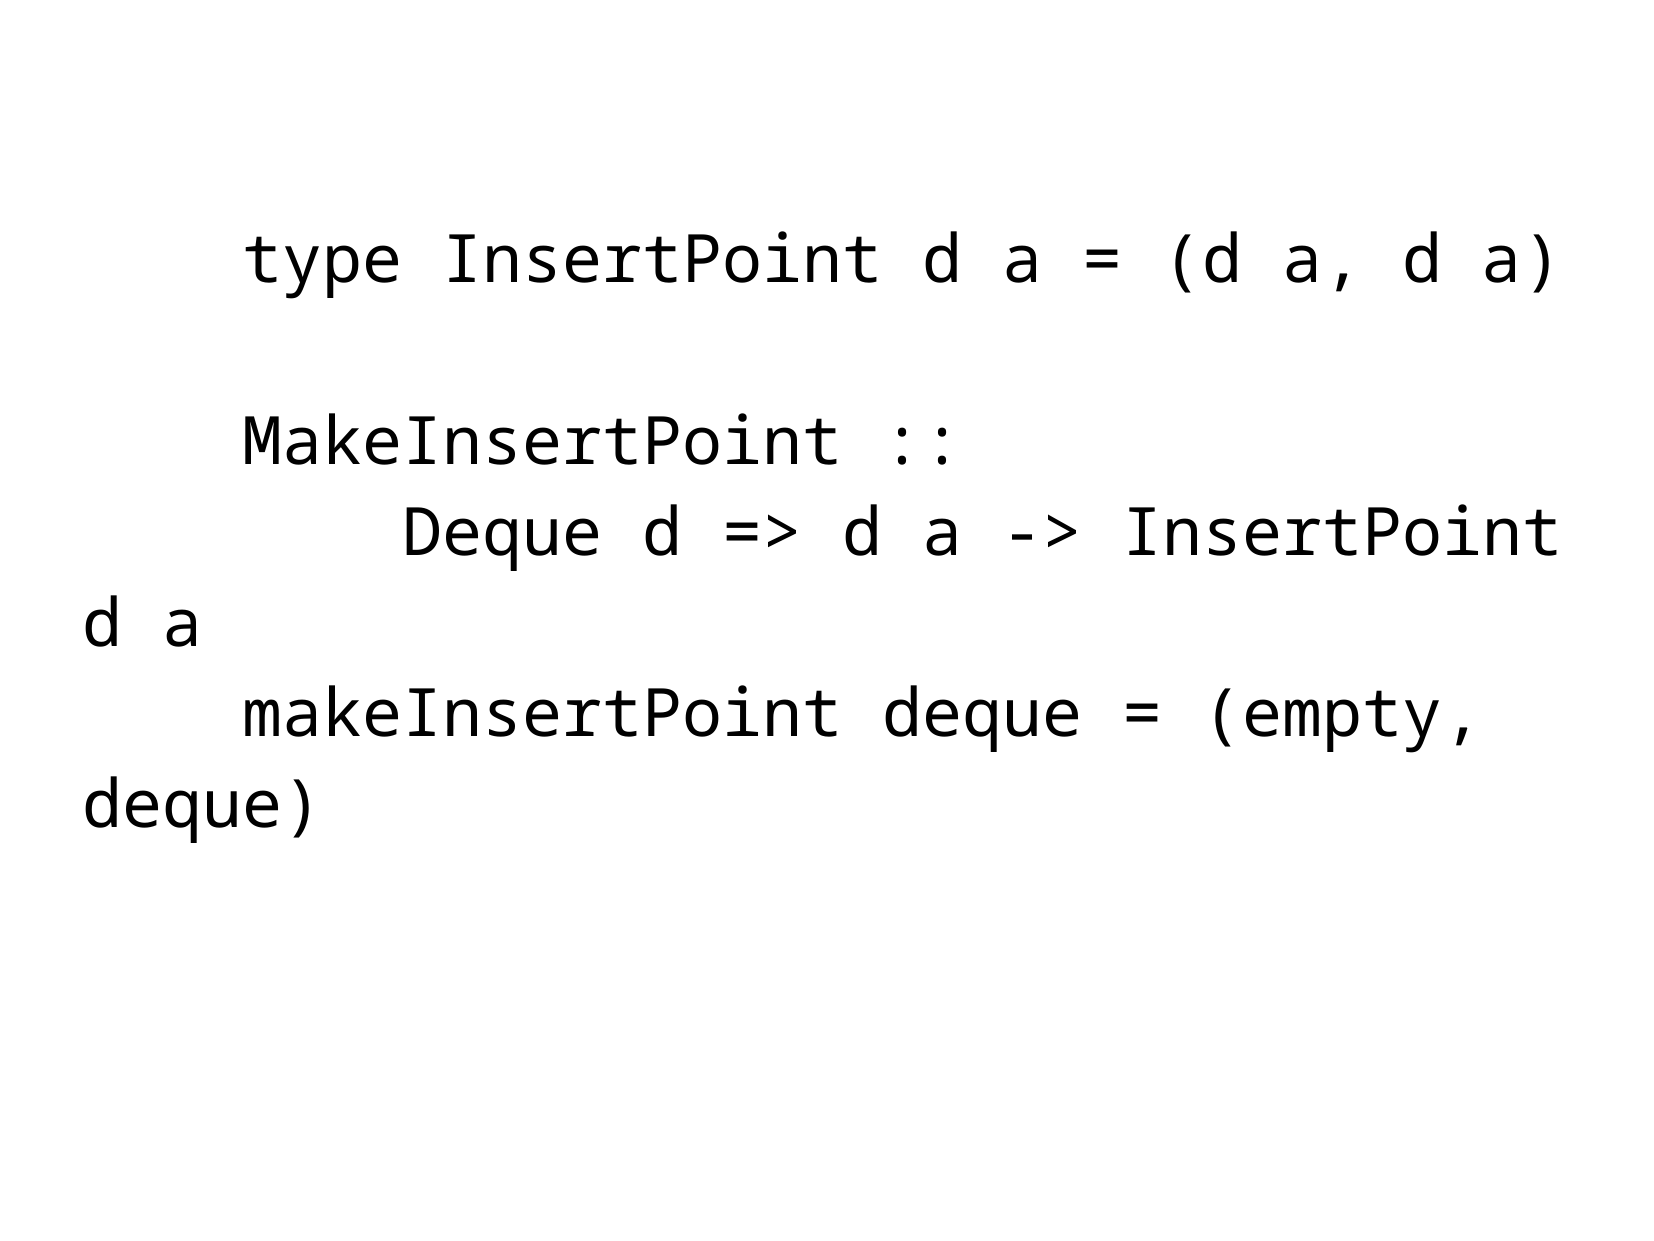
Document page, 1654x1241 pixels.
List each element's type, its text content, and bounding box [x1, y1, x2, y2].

subtitle type InsertPoint d a = (d a, d a) MakeInsertPoint :: Deque d => d a -> InsertPoint d a makeInsertPoint deque = (empty, deque) [82, 49, 1571, 1010]
